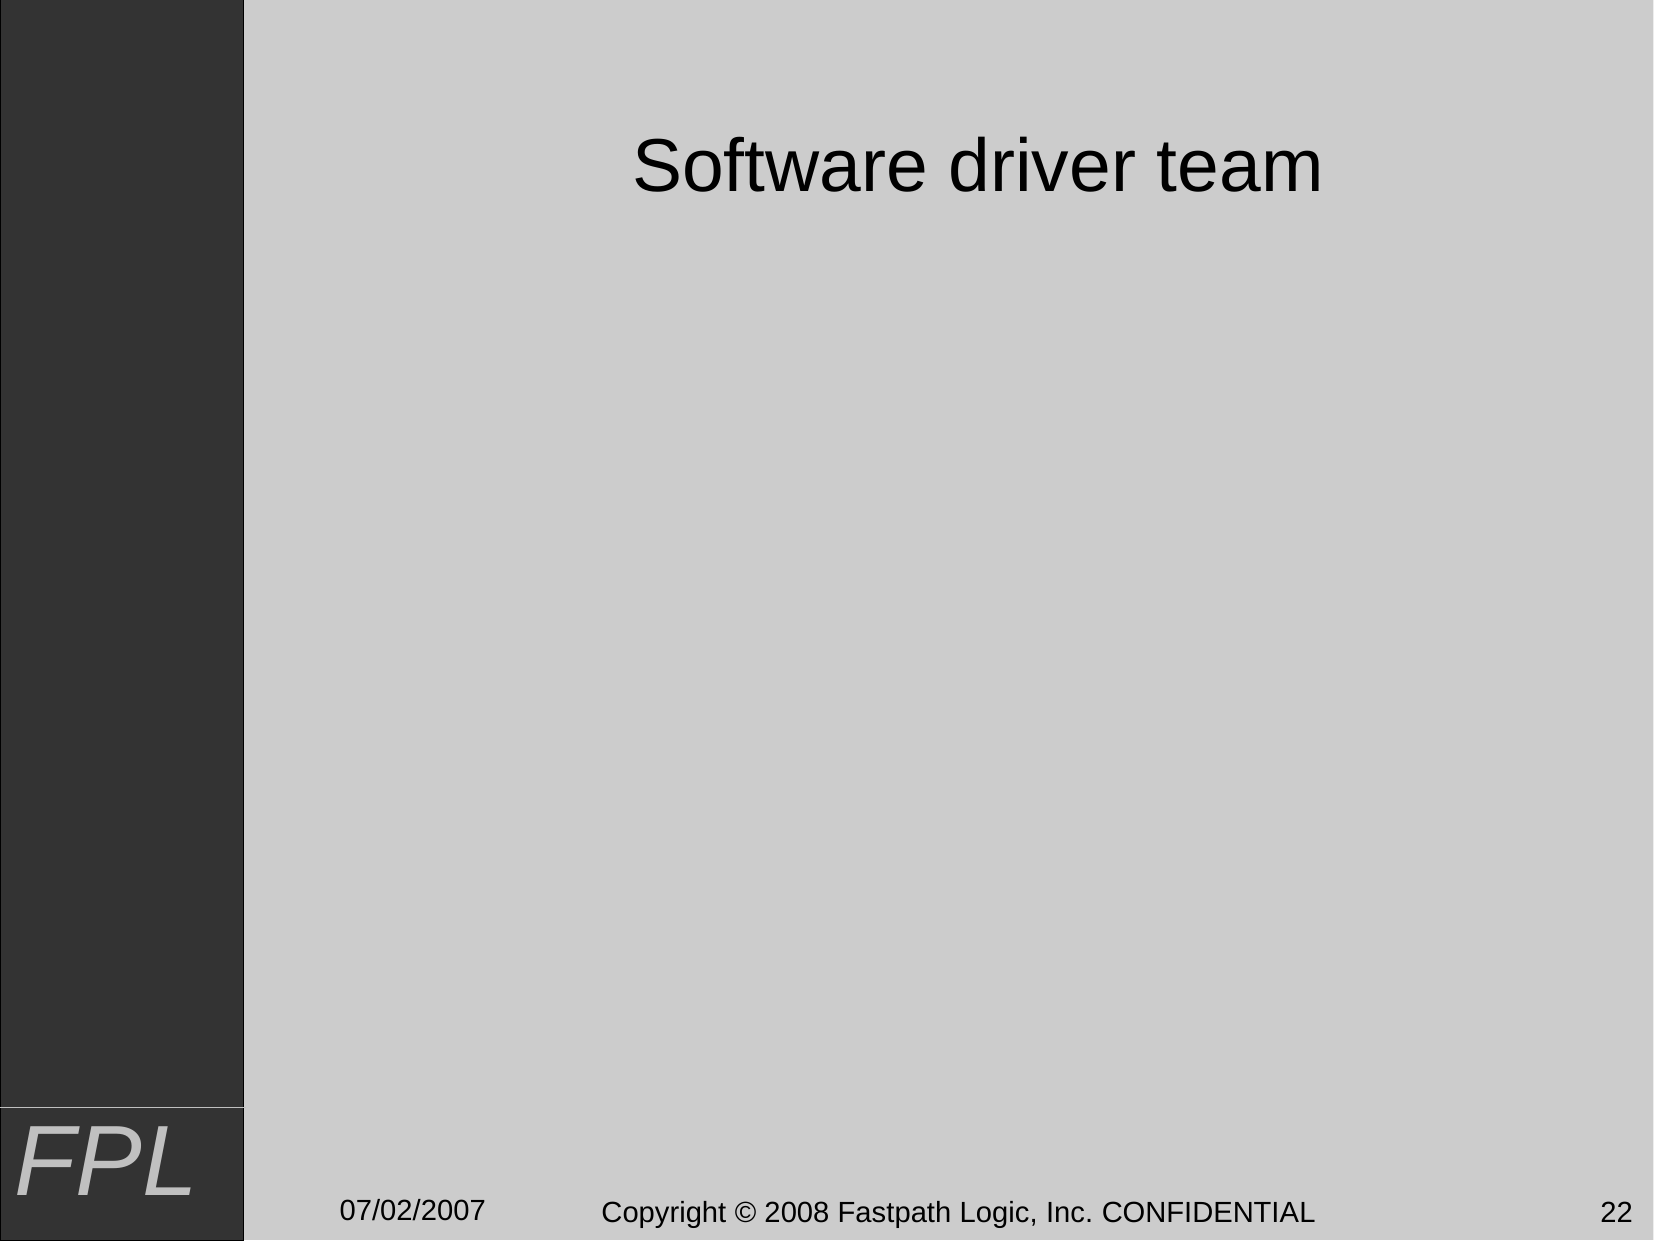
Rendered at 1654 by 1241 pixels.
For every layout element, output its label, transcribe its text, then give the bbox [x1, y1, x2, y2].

title Software driver team [427, 57, 1530, 274]
